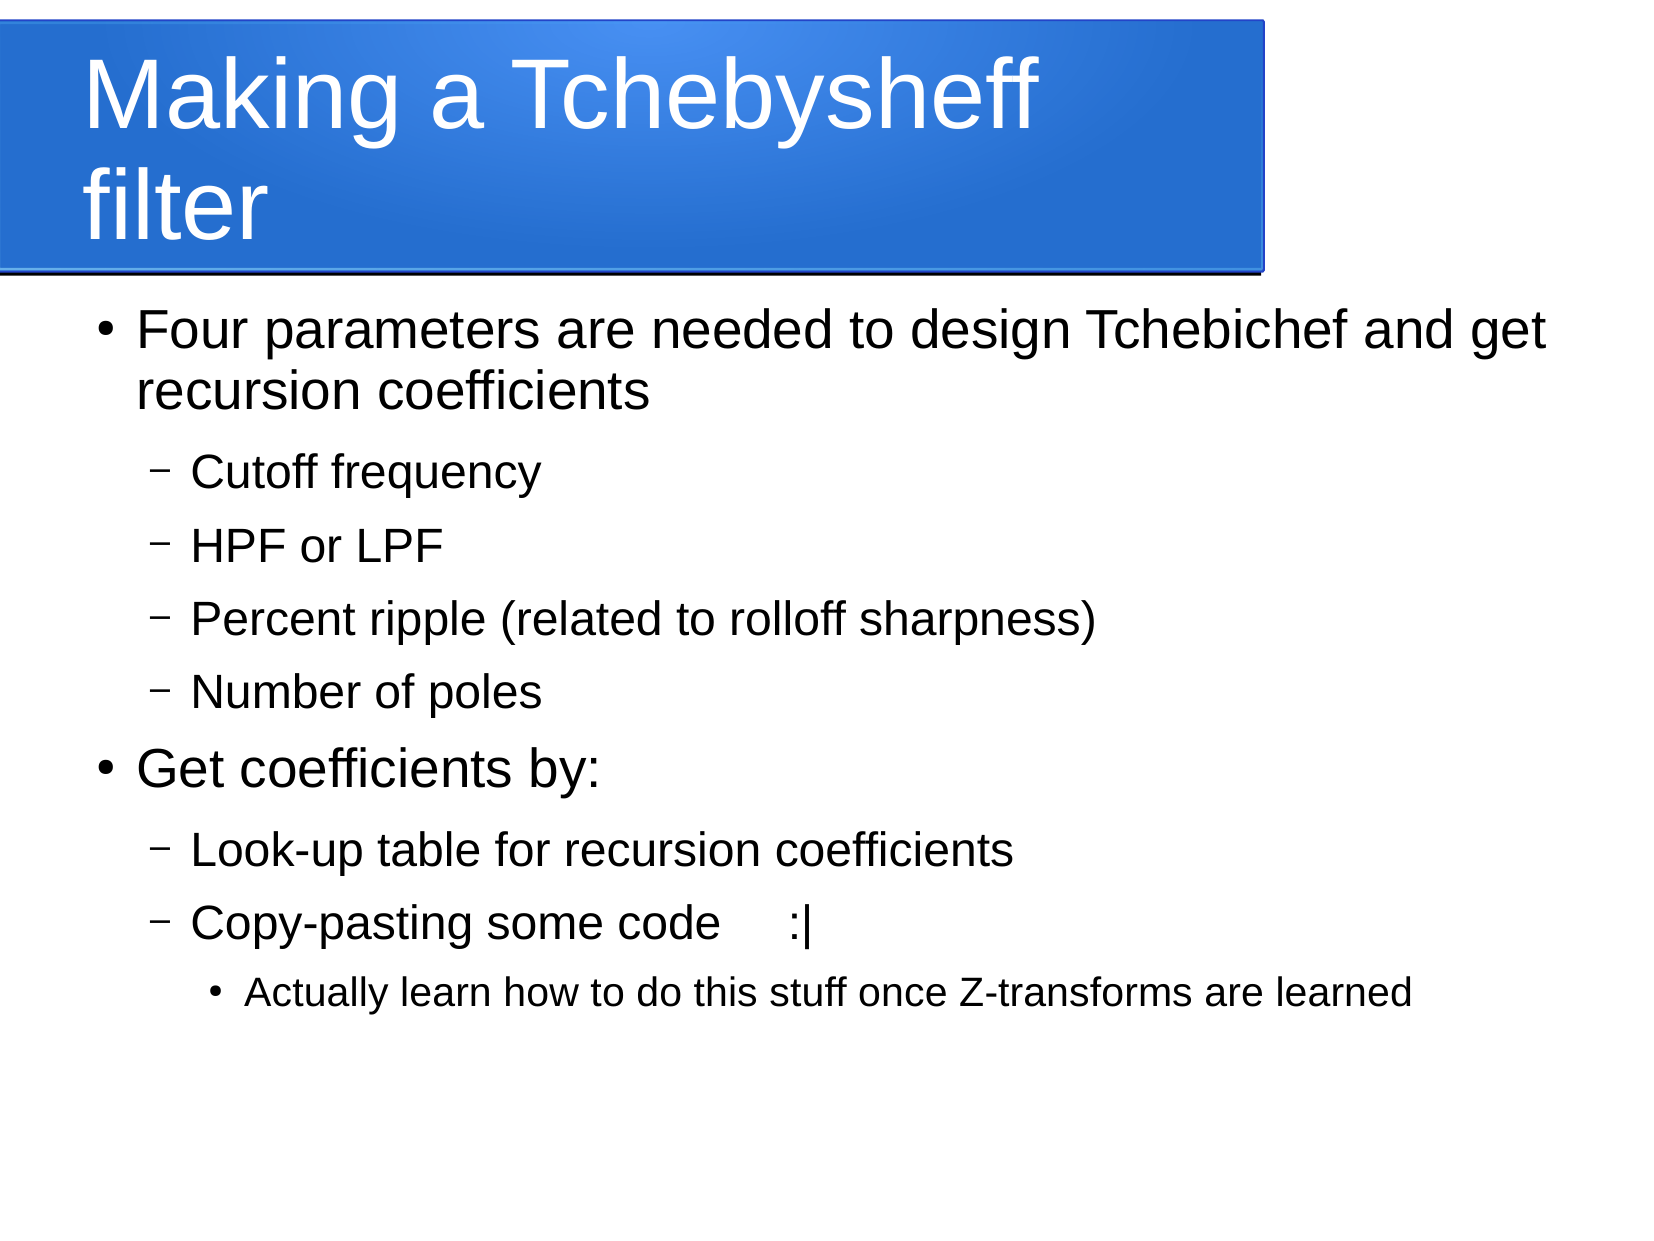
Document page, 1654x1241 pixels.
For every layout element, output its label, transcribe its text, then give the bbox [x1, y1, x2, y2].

list Four parameters are needed to design Tchebichef and get recursion coefficients Cutoff frequency HPF or LPF Percent ripple (related to rolloff sharpness) Number of poles Get coefficients by: Look-up table for recursion coefficients Copy-pasting some code :| Actually learn how to do this stuff once Z-transforms are learned [82, 299, 1571, 1019]
title Making a Tchebysheff filter [82, 39, 1235, 261]
